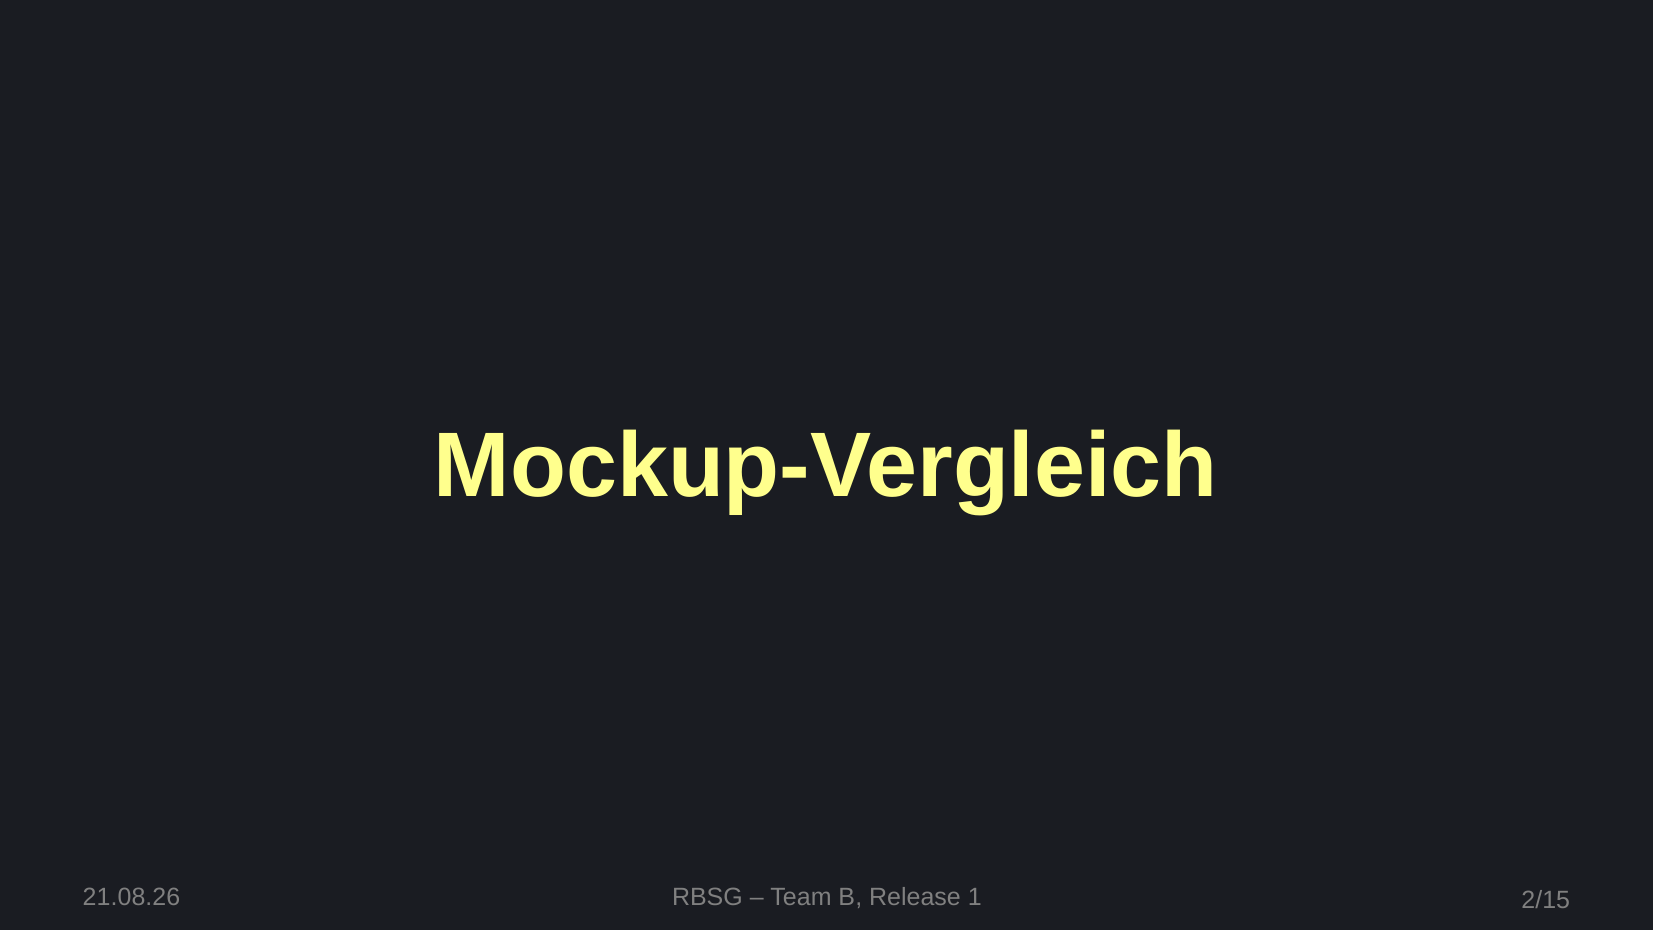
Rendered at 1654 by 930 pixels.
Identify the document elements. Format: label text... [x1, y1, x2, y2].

title Mockup-Vergleich [82, 387, 1571, 543]
